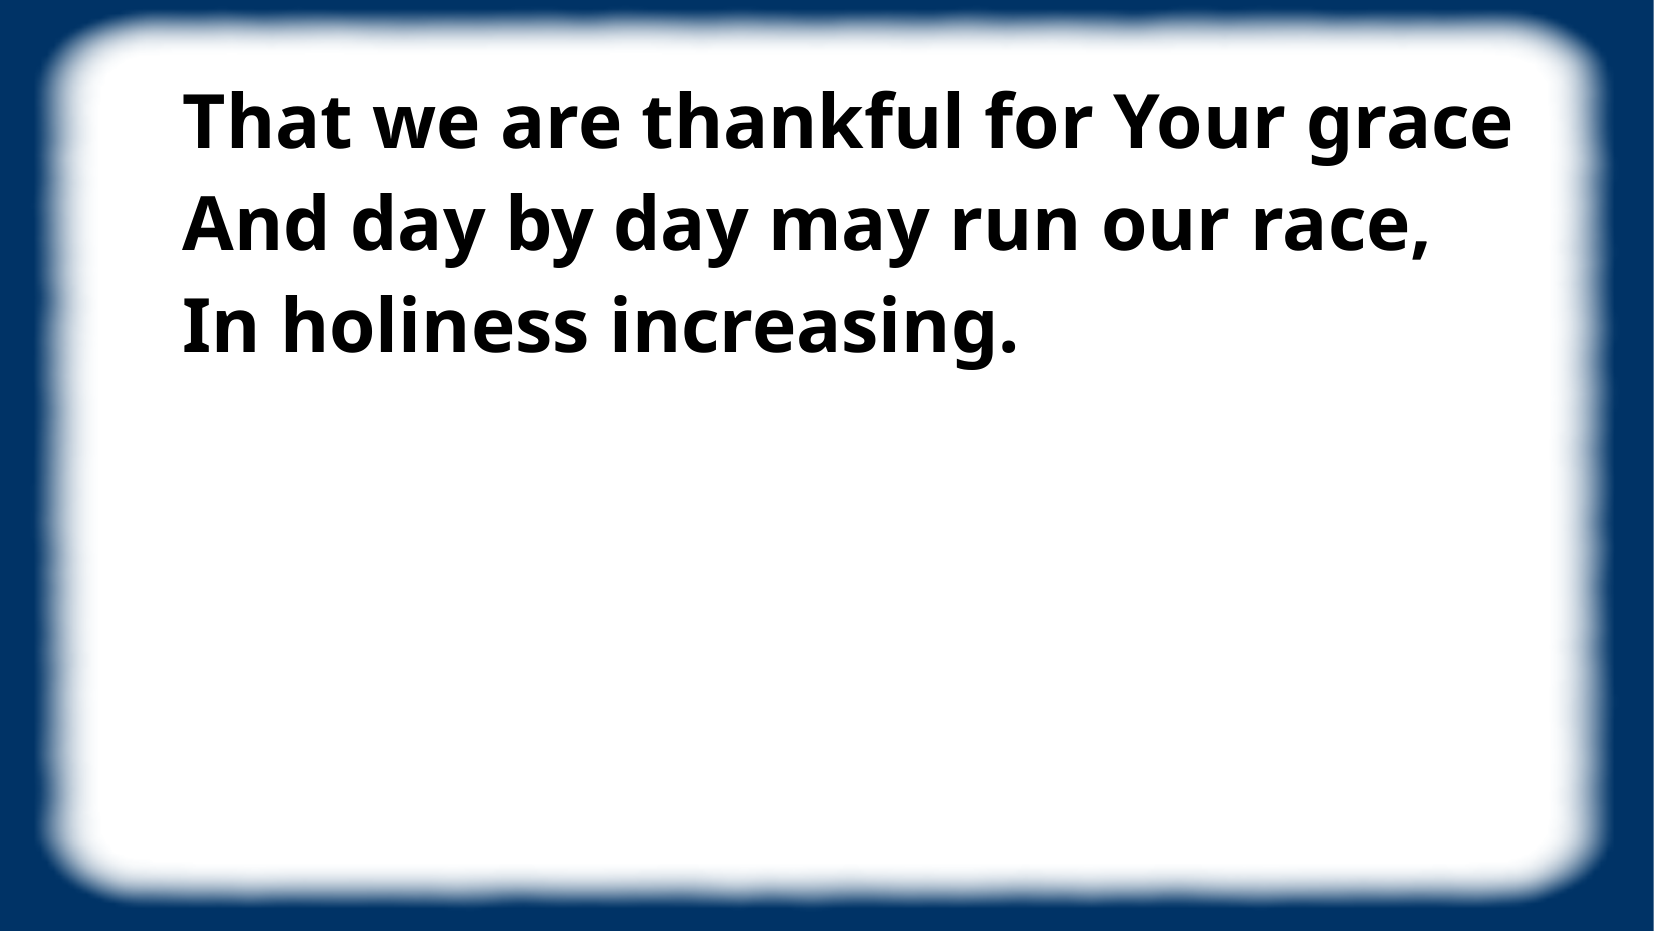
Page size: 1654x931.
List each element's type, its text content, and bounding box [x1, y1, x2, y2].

text_box That we are thankful for Your grace And day by day may run our race, In holiness increasing. [90, 60, 1561, 376]
picture [0, 0, 1654, 931]
